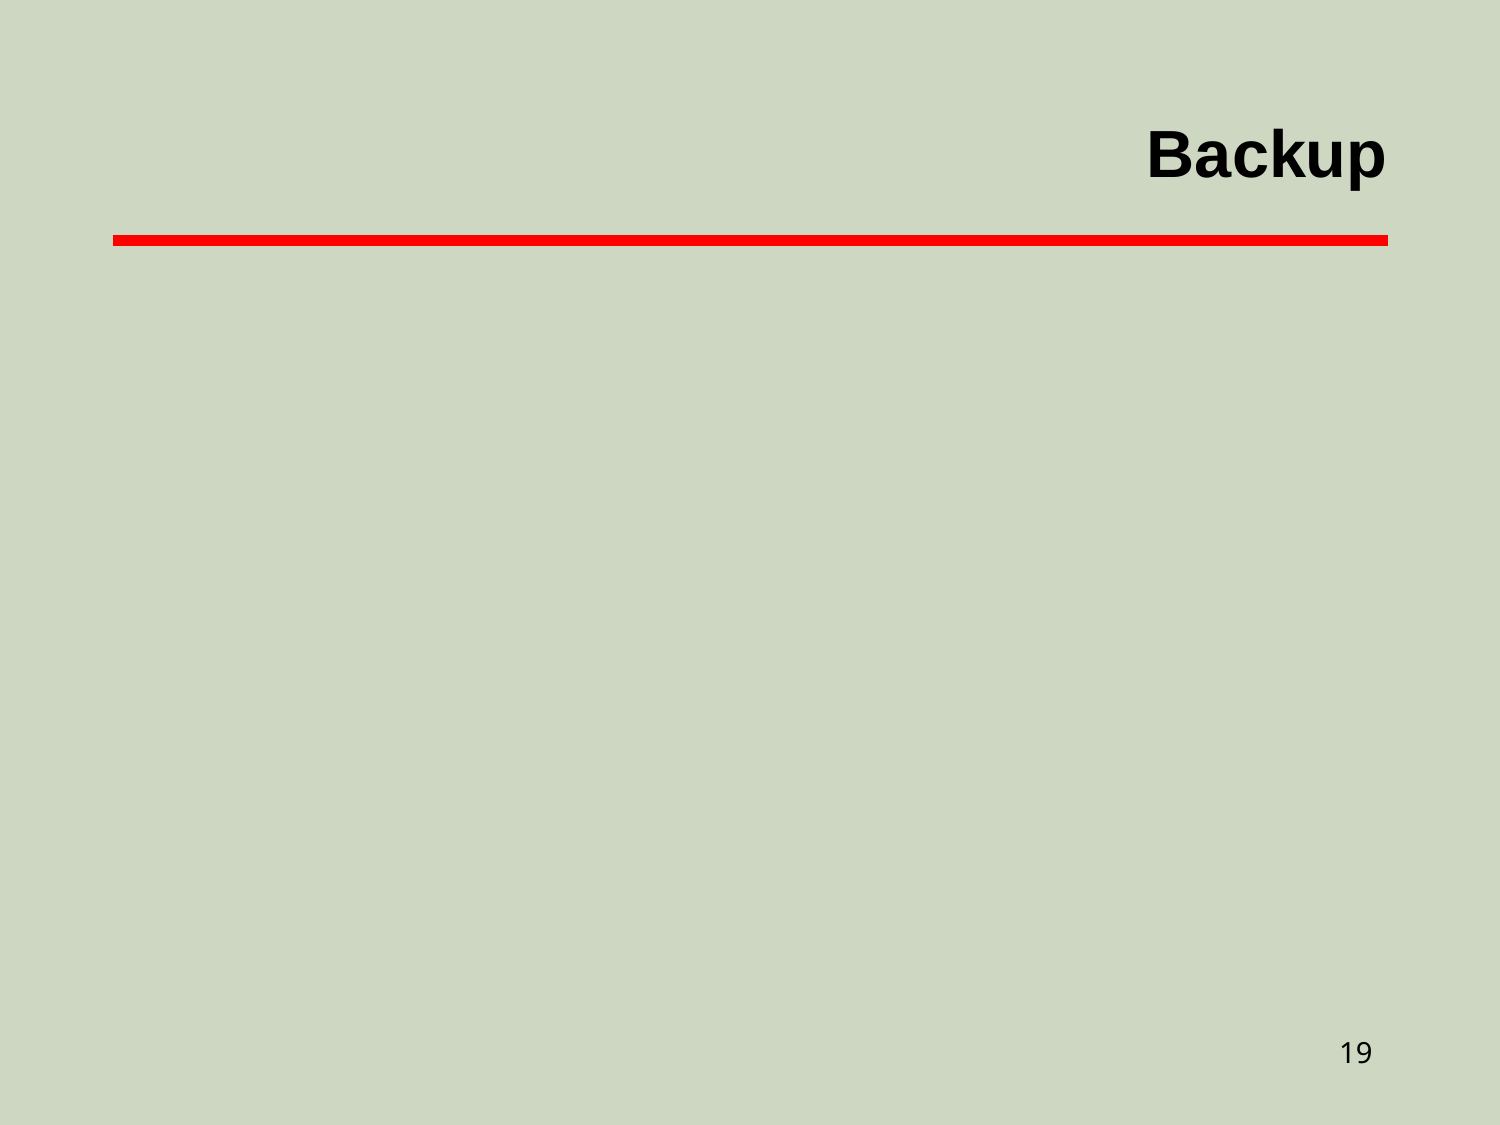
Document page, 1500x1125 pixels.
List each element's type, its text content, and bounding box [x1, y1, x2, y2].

title Backup [337, 85, 1388, 224]
